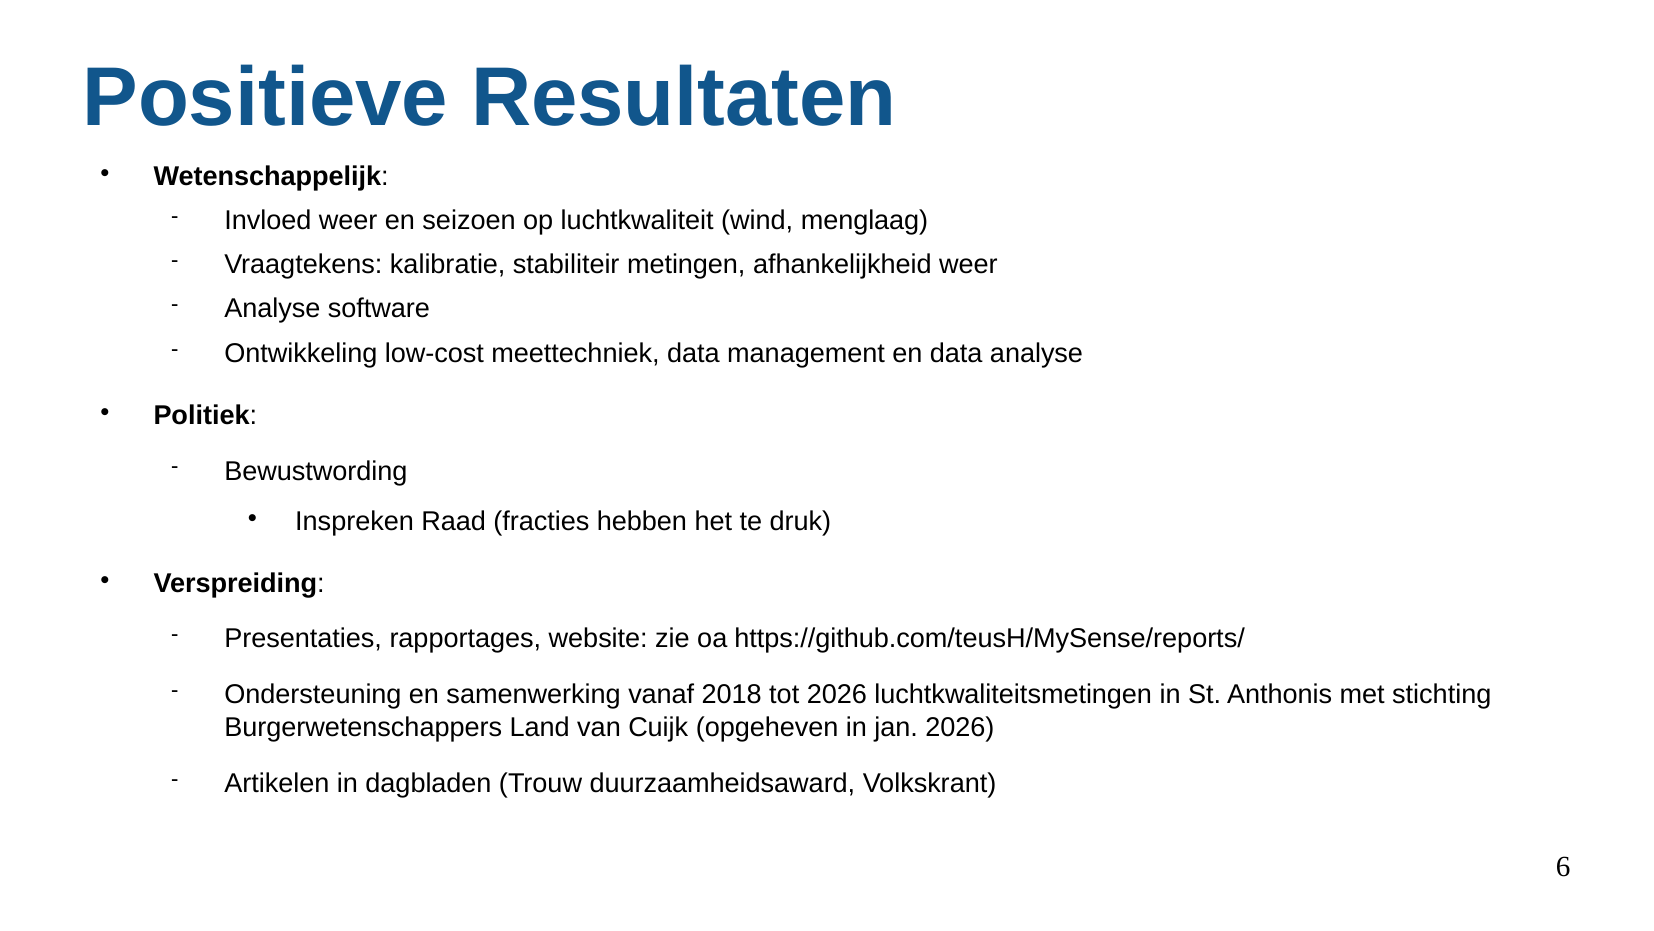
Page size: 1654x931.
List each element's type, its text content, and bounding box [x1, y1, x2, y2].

title Positieve Resultaten [82, 36, 1571, 148]
list Wetenschappelijk: Invloed weer en seizoen op luchtkwaliteit (wind, menglaag) Vraagtekens: kalibratie, stabiliteir metingen, afhankelijkheid weer Analyse software Ontwikkeling low-cost meettechniek, data management en data analyse Politiek: Bewustwording Inspreken Raad (fracties hebben het te druk) Verspreiding: Presentaties, rapportages, website: zie oa https://github.com/teusH/MySense/reports/ Ondersteuning en samenwerking vanaf 2018 tot 2026 luchtkwaliteitsmetingen in St. Anthonis met stichting Burgerwetenschappers Land van Cuijk (opgeheven in jan. 2026) Artikelen in dagbladen (Trouw duurzaamheidsaward, Volkskrant) [82, 158, 1571, 886]
